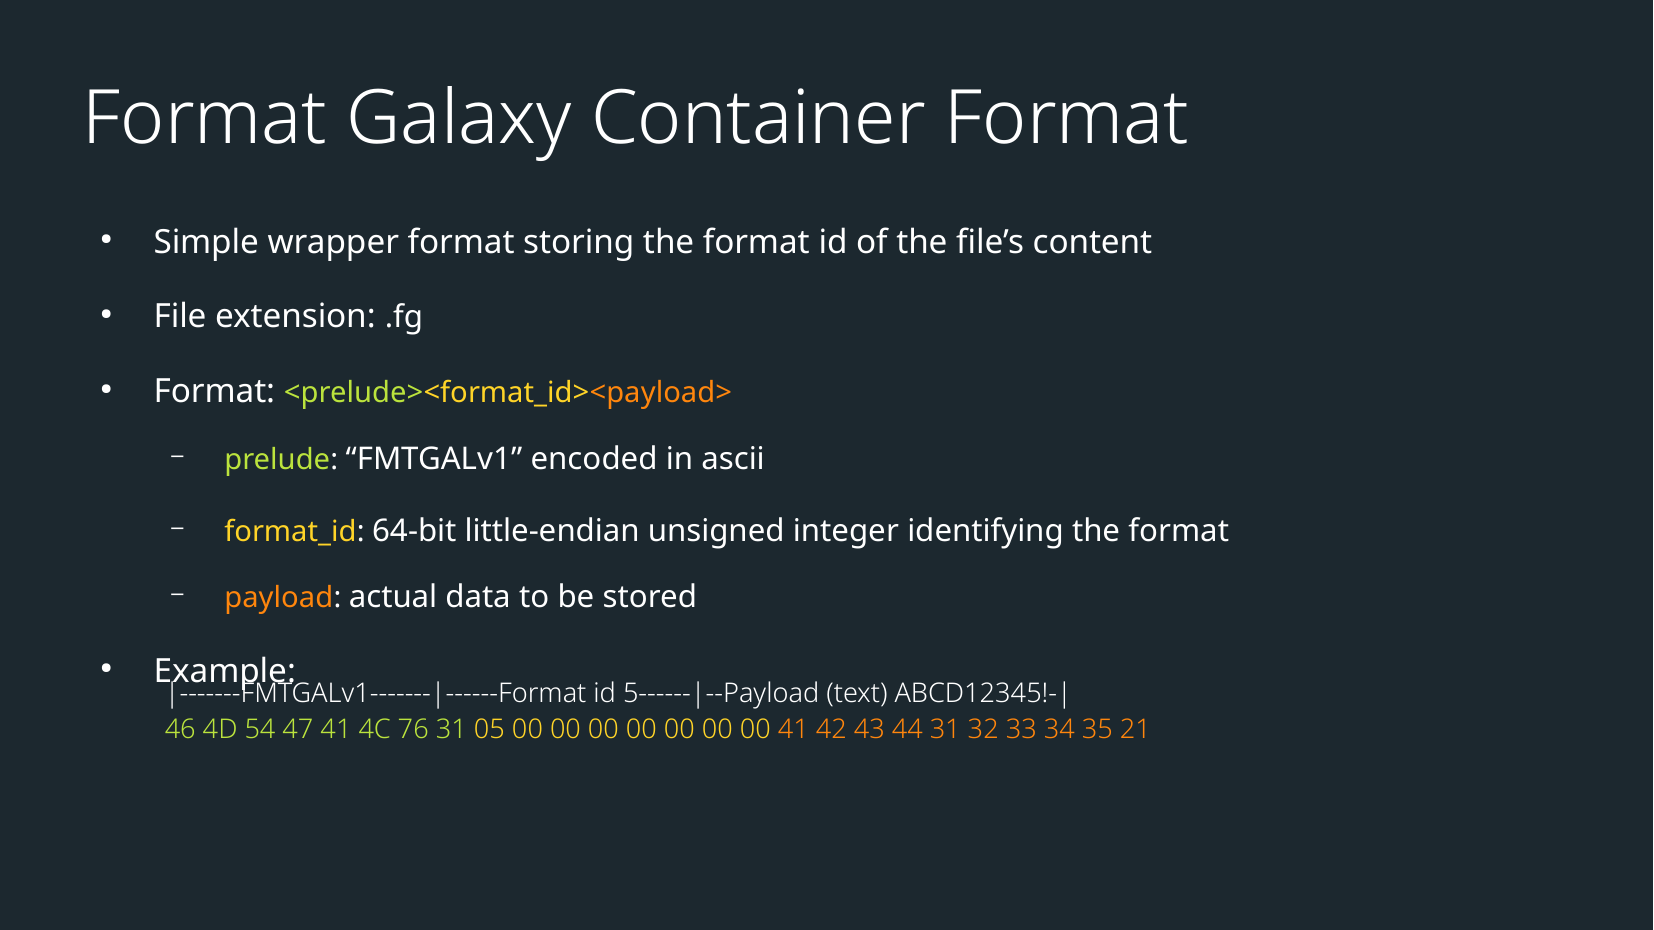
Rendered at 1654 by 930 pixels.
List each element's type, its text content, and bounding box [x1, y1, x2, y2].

title Format Galaxy Container Format [82, 37, 1571, 193]
text_box |-------FMTGALv1-------|------Format id 5------|--Payload (text) ABCD12345!-| 46 4D 54 47 41 4C 76 31 05 00 00 00 00 00 00 00 41 42 43 44 31 32 33 34 35 21 [150, 665, 1549, 825]
list Simple wrapper format storing the format id of the file’s content File extension: .fg Format: <prelude><format_id><payload> prelude: “FMTGALv1” encoded in ascii format_id: 64-bit little-endian unsigned integer identifying the format payload: actual data to be stored Example: [82, 217, 1571, 757]
